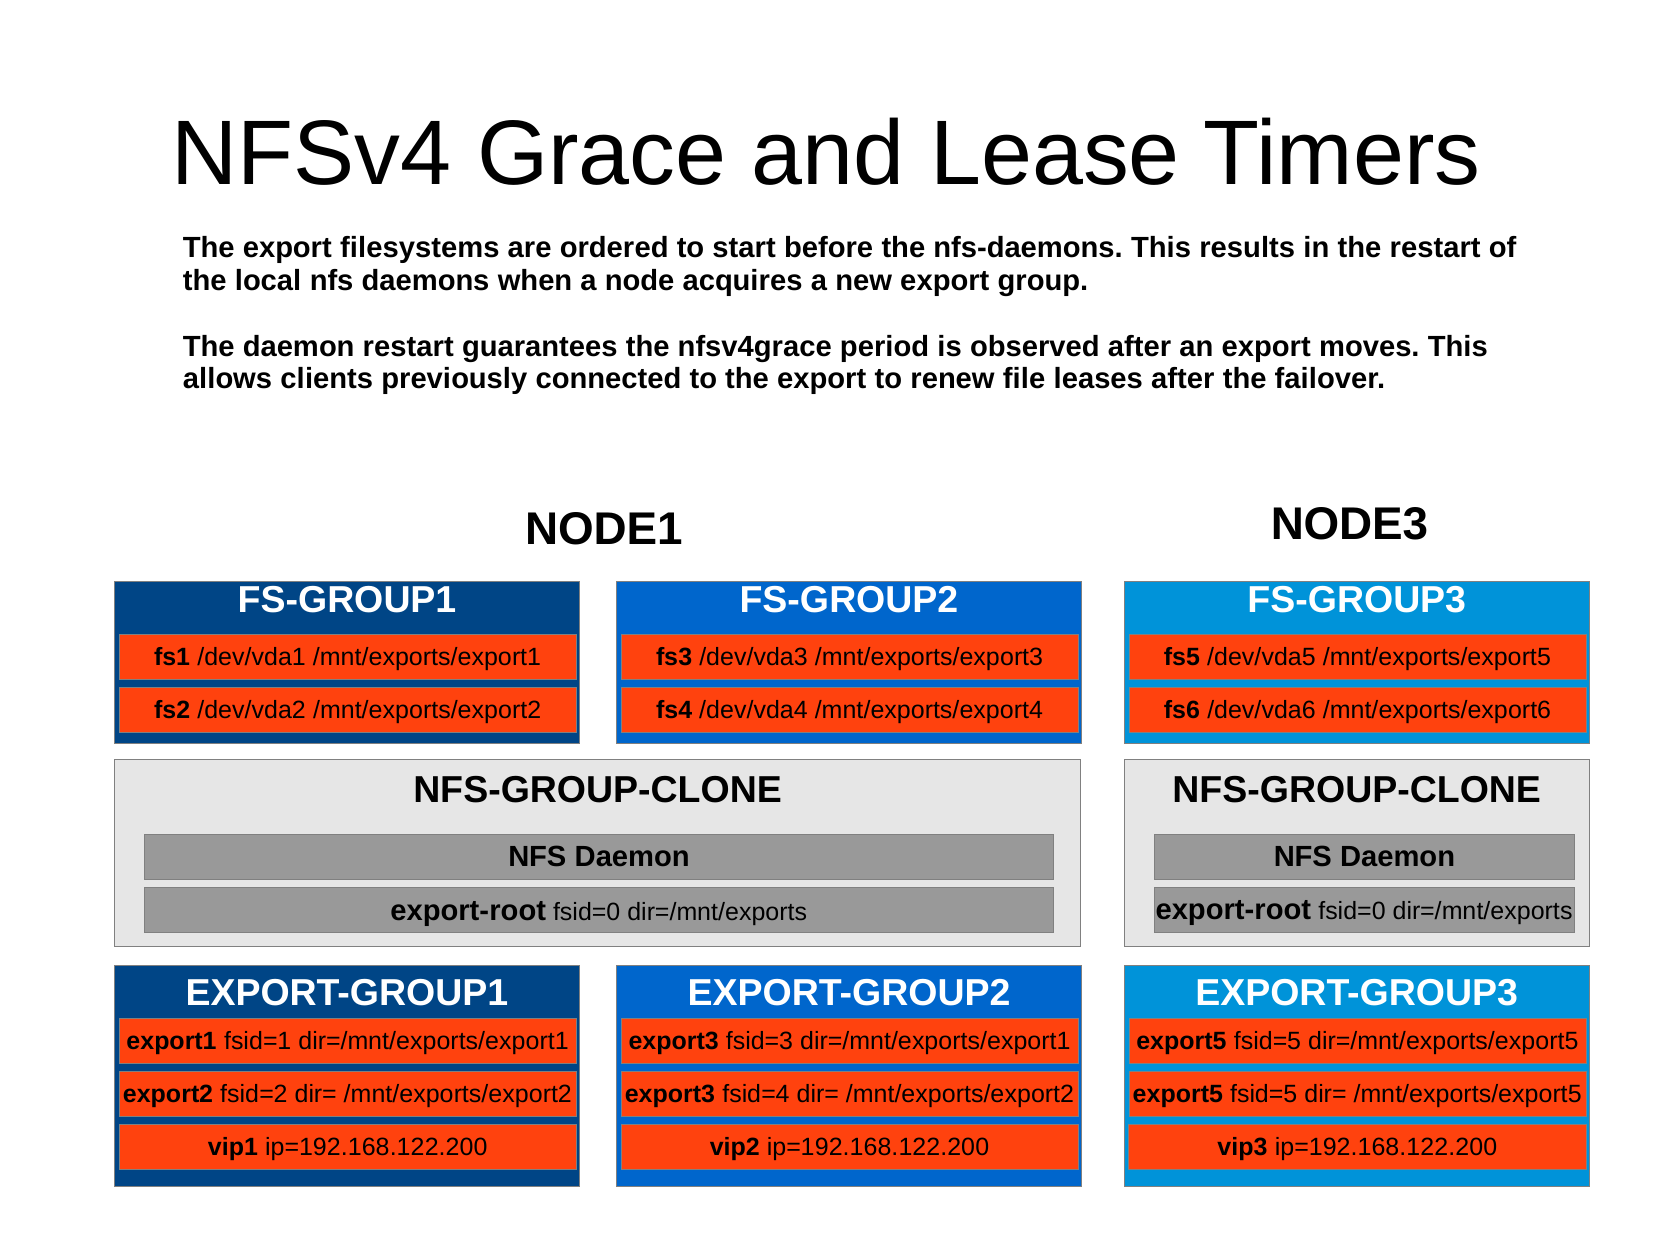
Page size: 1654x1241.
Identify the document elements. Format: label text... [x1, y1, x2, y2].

text_box FS-GROUP1 [114, 581, 580, 744]
text_box NFS Daemon [1154, 834, 1575, 880]
text_box fs2 /dev/vda2 /mnt/exports/export2 [119, 687, 577, 733]
text_box fs5 /dev/vda5 /mnt/exports/export5 [1129, 634, 1587, 680]
text_box NFS Daemon [144, 834, 1054, 880]
text_box vip3 ip=192.168.122.200 [1128, 1124, 1587, 1170]
text_box vip1 ip=192.168.122.200 [119, 1124, 577, 1170]
text_box export3 fsid=4 dir= /mnt/exports/export2 [621, 1071, 1079, 1117]
text_box export-root fsid=0 dir=/mnt/exports [1154, 887, 1575, 933]
text_box fs3 /dev/vda3 /mnt/exports/export3 [621, 634, 1079, 680]
text_box fs6 /dev/vda6 /mnt/exports/export6 [1129, 687, 1587, 733]
text_box fs4 /dev/vda4 /mnt/exports/export4 [621, 687, 1079, 733]
text_box fs1 /dev/vda1 /mnt/exports/export1 [119, 634, 577, 680]
text_box NFS-GROUP-CLONE [1124, 759, 1590, 947]
text_box FS-GROUP3 [1124, 581, 1590, 744]
text_box NFS-GROUP-CLONE [114, 759, 1081, 947]
text_box FS-GROUP2 [616, 581, 1082, 744]
text_box NODE3 [1256, 490, 1452, 574]
text_box The export filesystems are ordered to start before the nfs-daemons. This results in the restart of the local nfs daemons when a node acquires a new export group. The daemon restart guarantees the nfsv4grace period is observed after an export moves. This allows clients previously connected to the export to renew file leases after the failover. [168, 223, 1564, 508]
text_box EXPORT-GROUP1 [114, 965, 580, 1187]
title NFSv4 Grace and Lease Timers [82, 49, 1571, 257]
text_box NODE1 [510, 495, 706, 578]
text_box export-root fsid=0 dir=/mnt/exports [144, 887, 1054, 933]
text_box EXPORT-GROUP2 [616, 965, 1082, 1187]
text_box export2 fsid=2 dir= /mnt/exports/export2 [119, 1071, 577, 1117]
text_box export5 fsid=5 dir=/mnt/exports/export5 [1129, 1018, 1587, 1064]
text_box export5 fsid=5 dir= /mnt/exports/export5 [1129, 1071, 1587, 1117]
text_box export3 fsid=3 dir=/mnt/exports/export1 [621, 1018, 1079, 1064]
text_box export1 fsid=1 dir=/mnt/exports/export1 [119, 1018, 577, 1064]
text_box vip2 ip=192.168.122.200 [621, 1124, 1079, 1170]
text_box EXPORT-GROUP3 [1124, 965, 1590, 1187]
